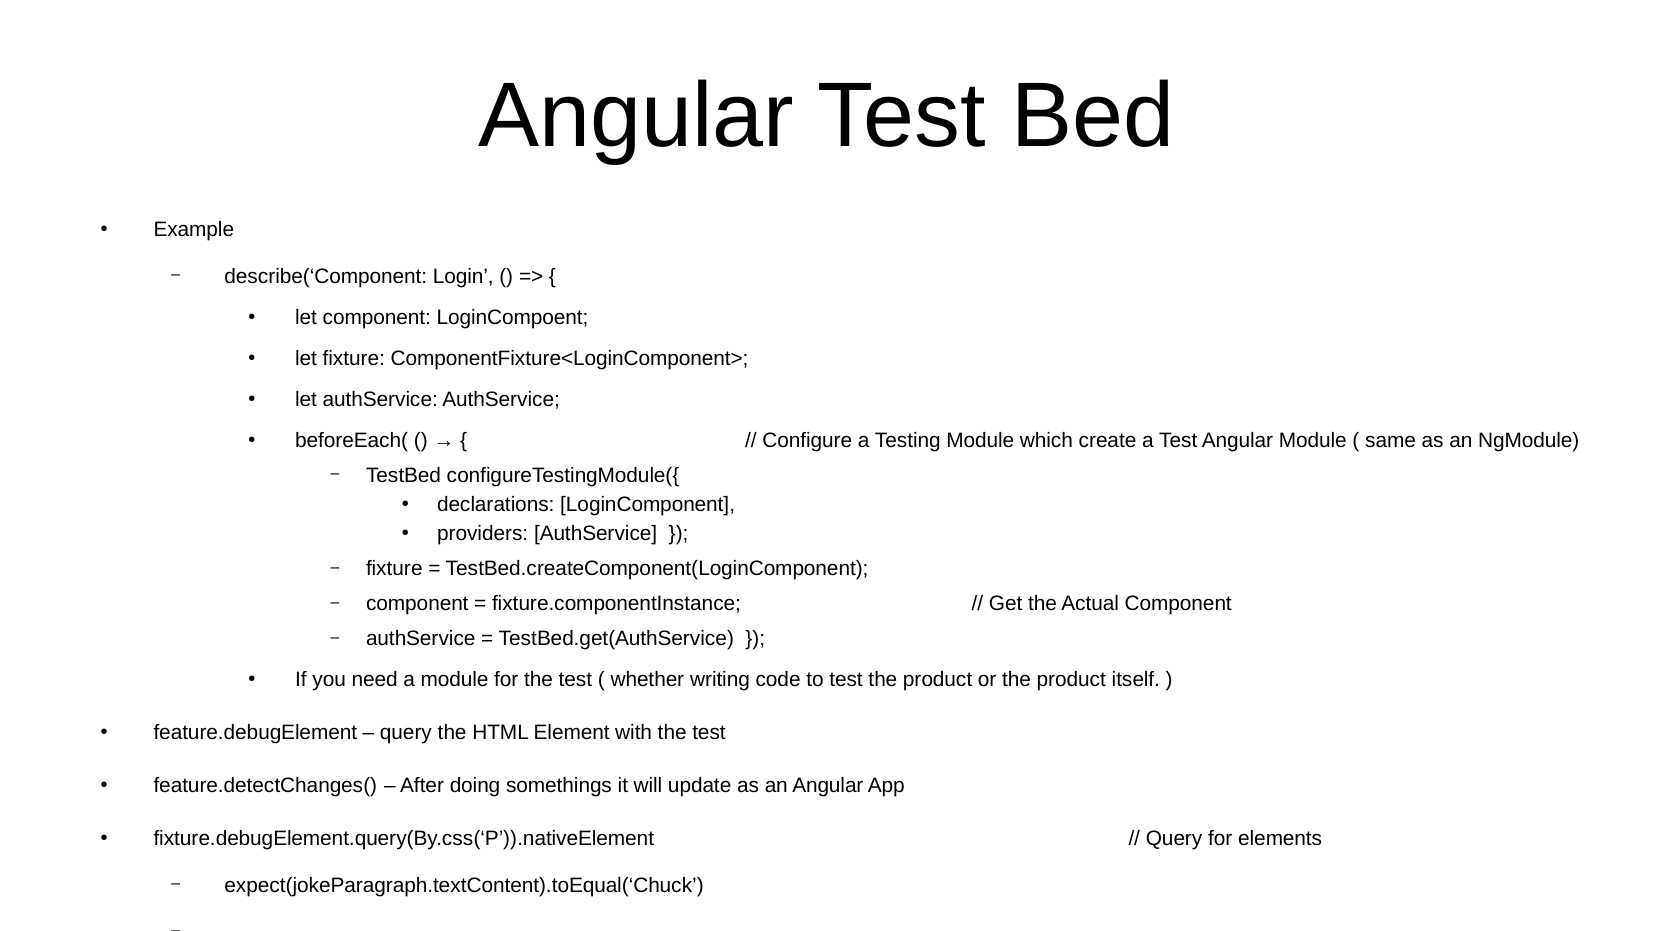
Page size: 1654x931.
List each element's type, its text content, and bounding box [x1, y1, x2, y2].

list Example describe(‘Component: Login’, () => { let component: LoginCompoent; let fixture: ComponentFixture<LoginComponent>; let authService: AuthService; beforeEach( () → { // Configure a Testing Module which create a Test Angular Module ( same as an NgModule) TestBed configureTestingModule({ declarations: [LoginComponent], providers: [AuthService] }); fixture = TestBed.createComponent(LoginComponent); component = fixture.componentInstance; // Get the Actual Component authService = TestBed.get(AuthService) }); If you need a module for the test ( whether writing code to test the product or the product itself. ) feature.debugElement – query the HTML Element with the test feature.detectChanges() – After doing somethings it will update as an Angular App fixture.debugElement.query(By.css(‘P’)).nativeElement // Query for elements expect(jokeParagraph.textContent).toEqual(‘Chuck’) [82, 217, 1621, 901]
title Angular Test Bed [82, 37, 1571, 193]
